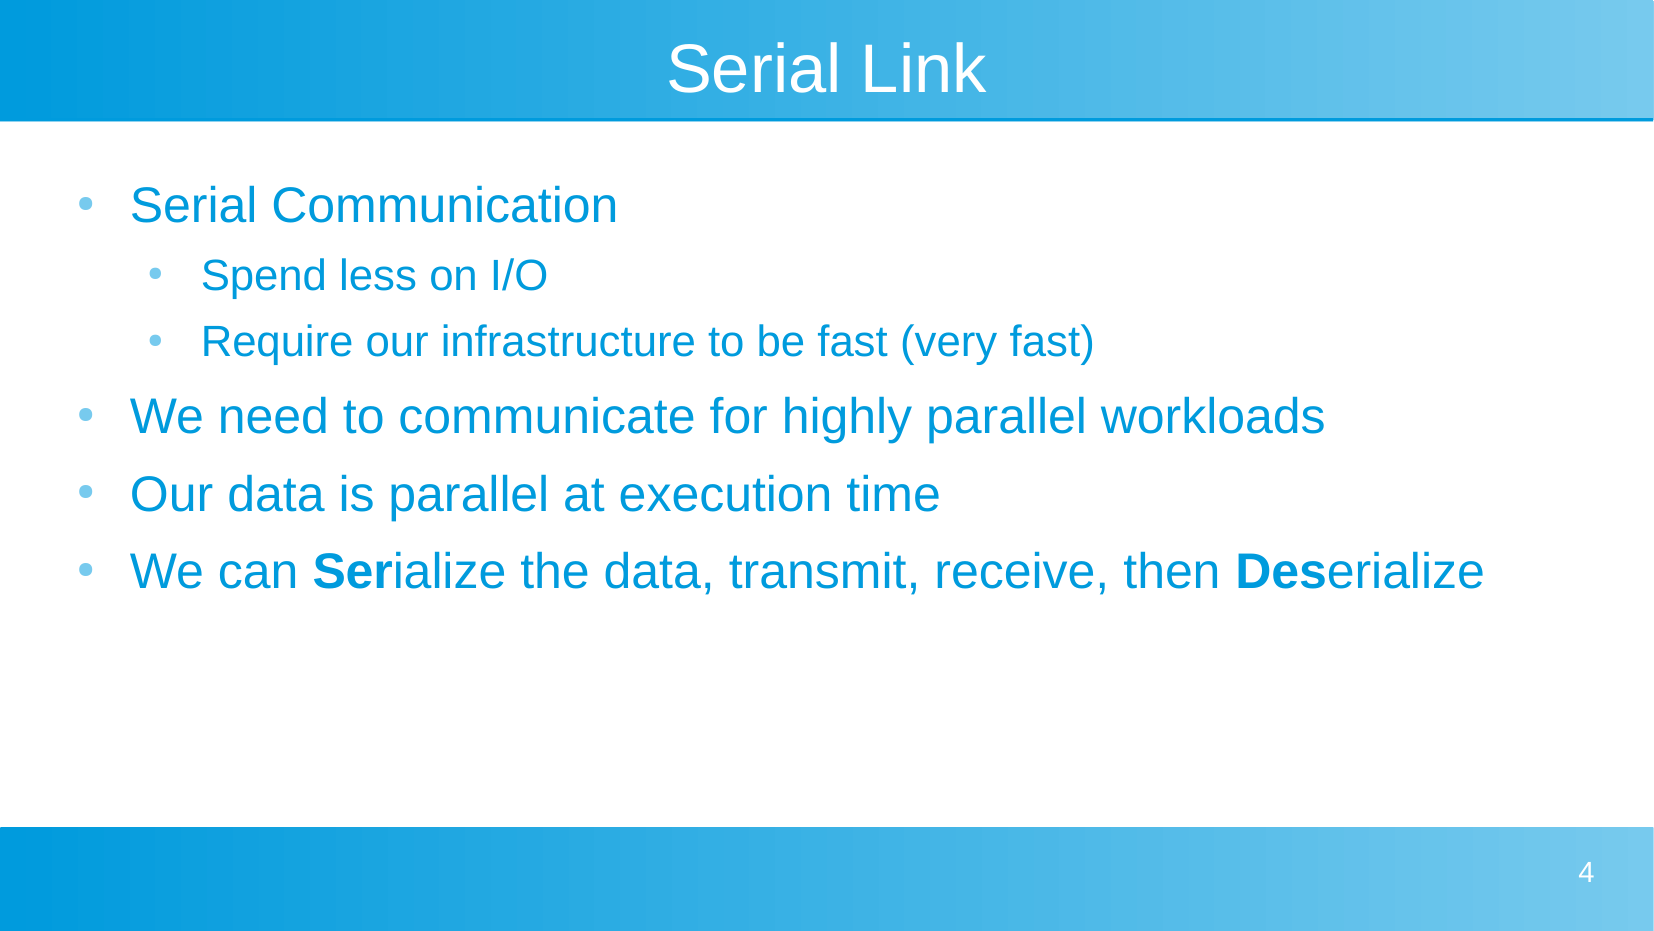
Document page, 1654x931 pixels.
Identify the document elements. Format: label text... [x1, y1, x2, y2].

list Serial Communication Spend less on I/O Require our infrastructure to be fast (very fast) We need to communicate for highly parallel workloads Our data is parallel at execution time We can Serialize the data, transmit, receive, then Deserialize [59, 177, 1595, 768]
title Serial Link [59, 29, 1595, 108]
